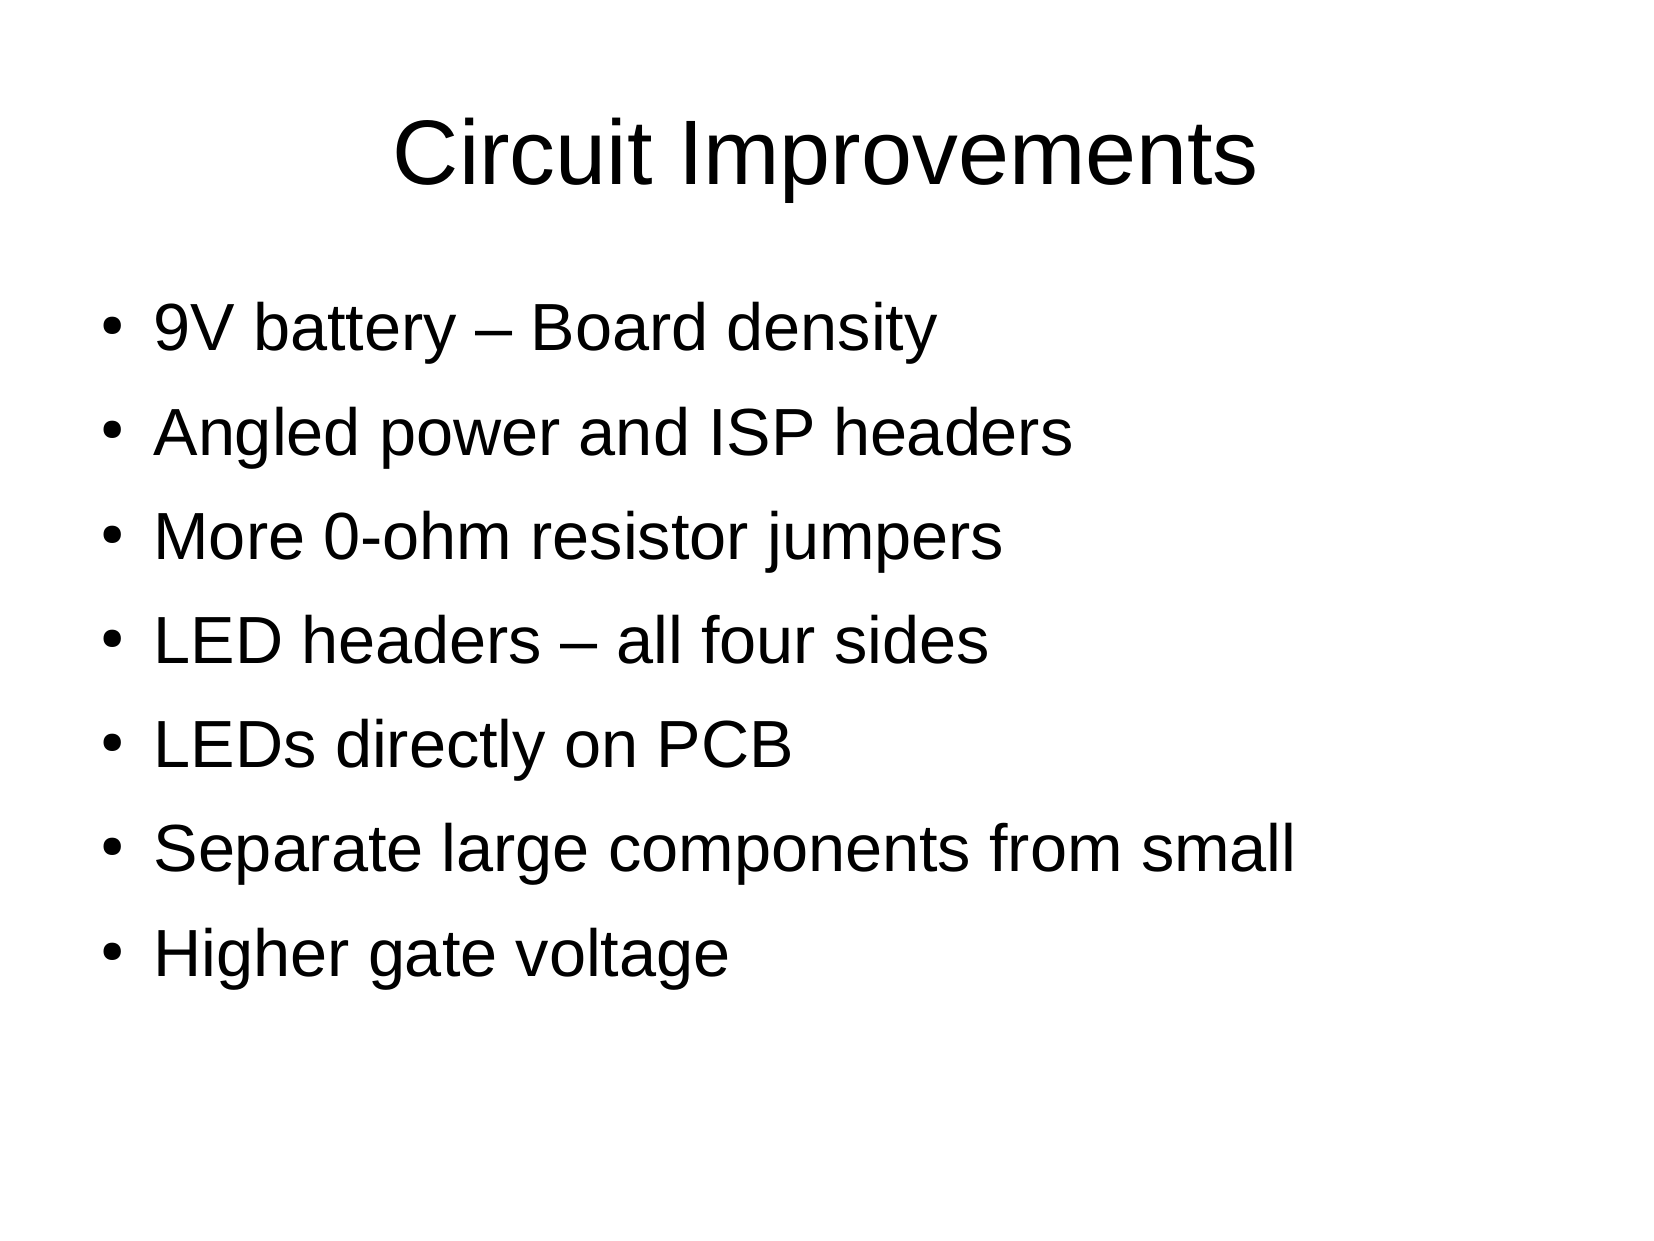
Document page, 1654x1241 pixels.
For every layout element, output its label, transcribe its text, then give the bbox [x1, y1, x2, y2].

title Circuit Improvements [82, 49, 1571, 257]
list 9V battery – Board density Angled power and ISP headers More 0-ohm resistor jumpers LED headers – all four sides LEDs directly on PCB Separate large components from small Higher gate voltage [82, 290, 1538, 1010]
